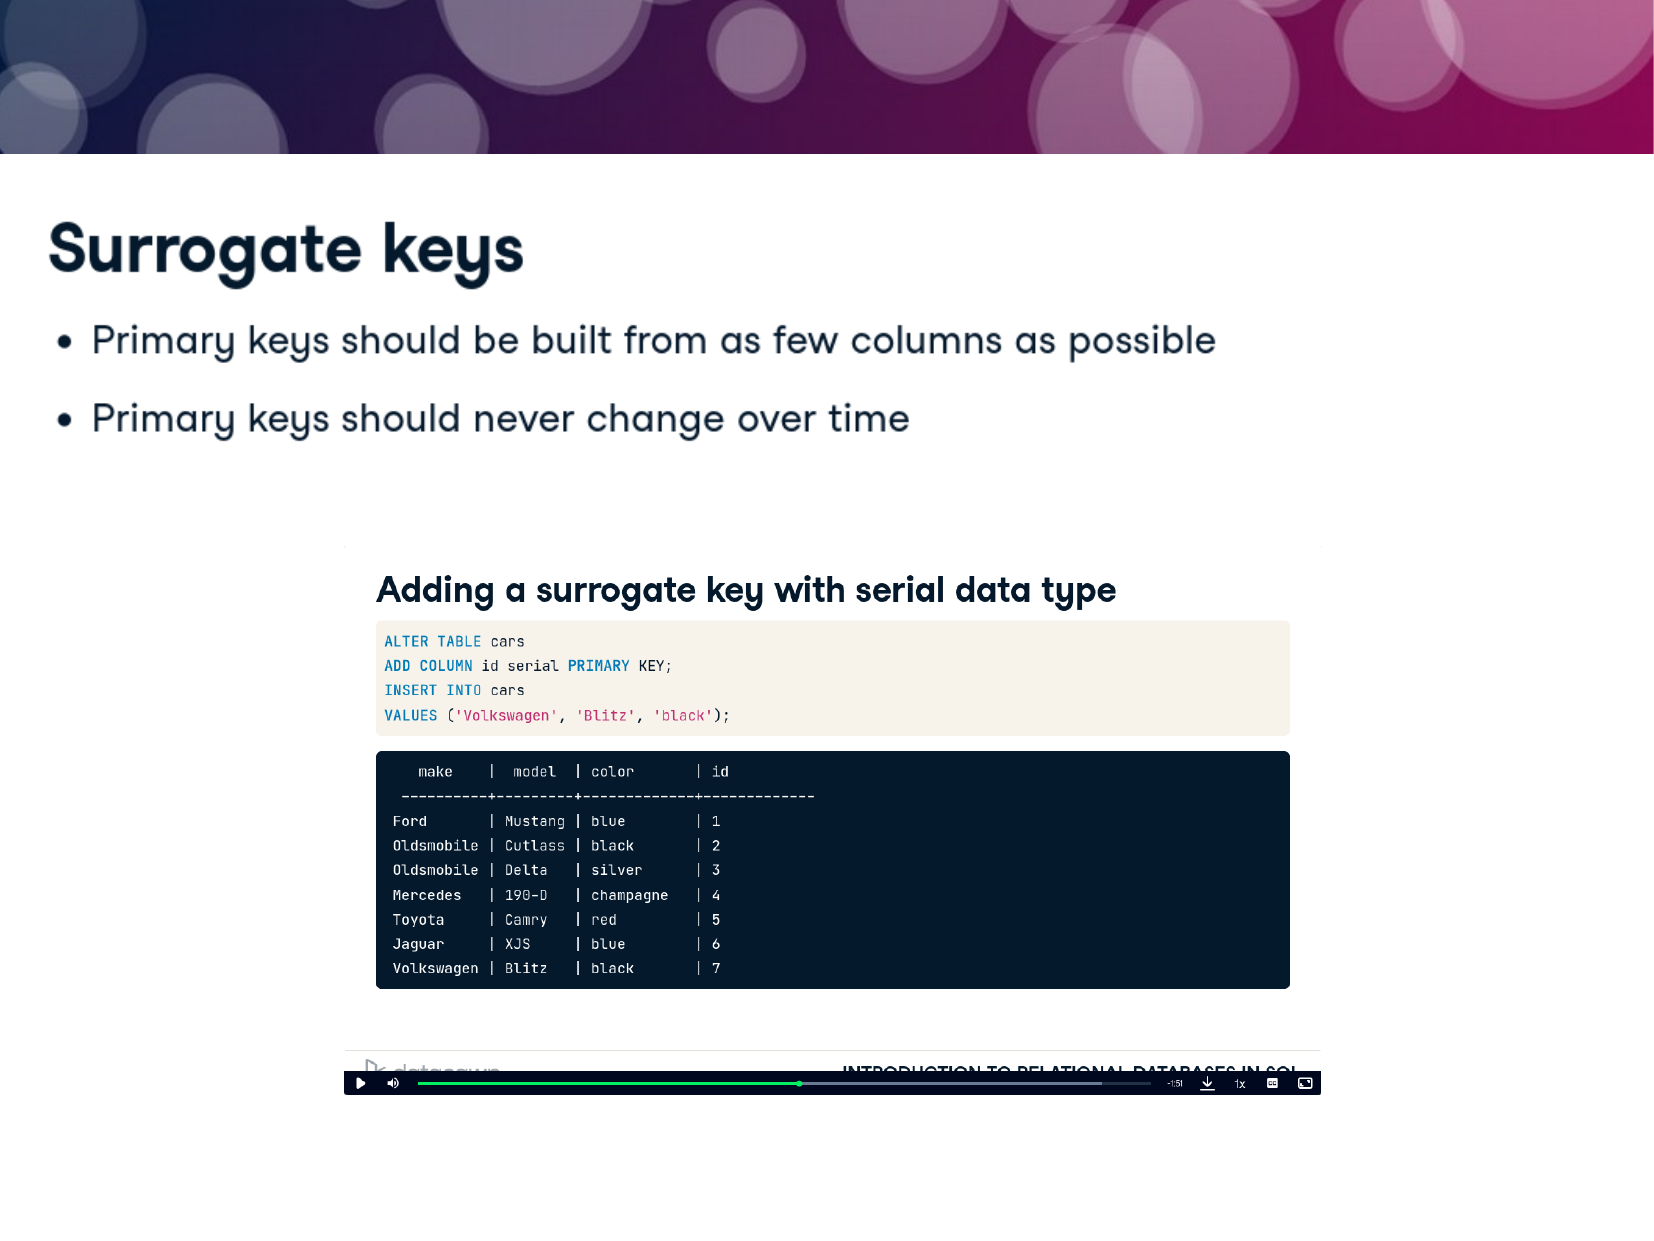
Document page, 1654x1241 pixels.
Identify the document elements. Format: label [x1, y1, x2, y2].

picture [15, 194, 1281, 511]
picture [344, 546, 1321, 1096]
